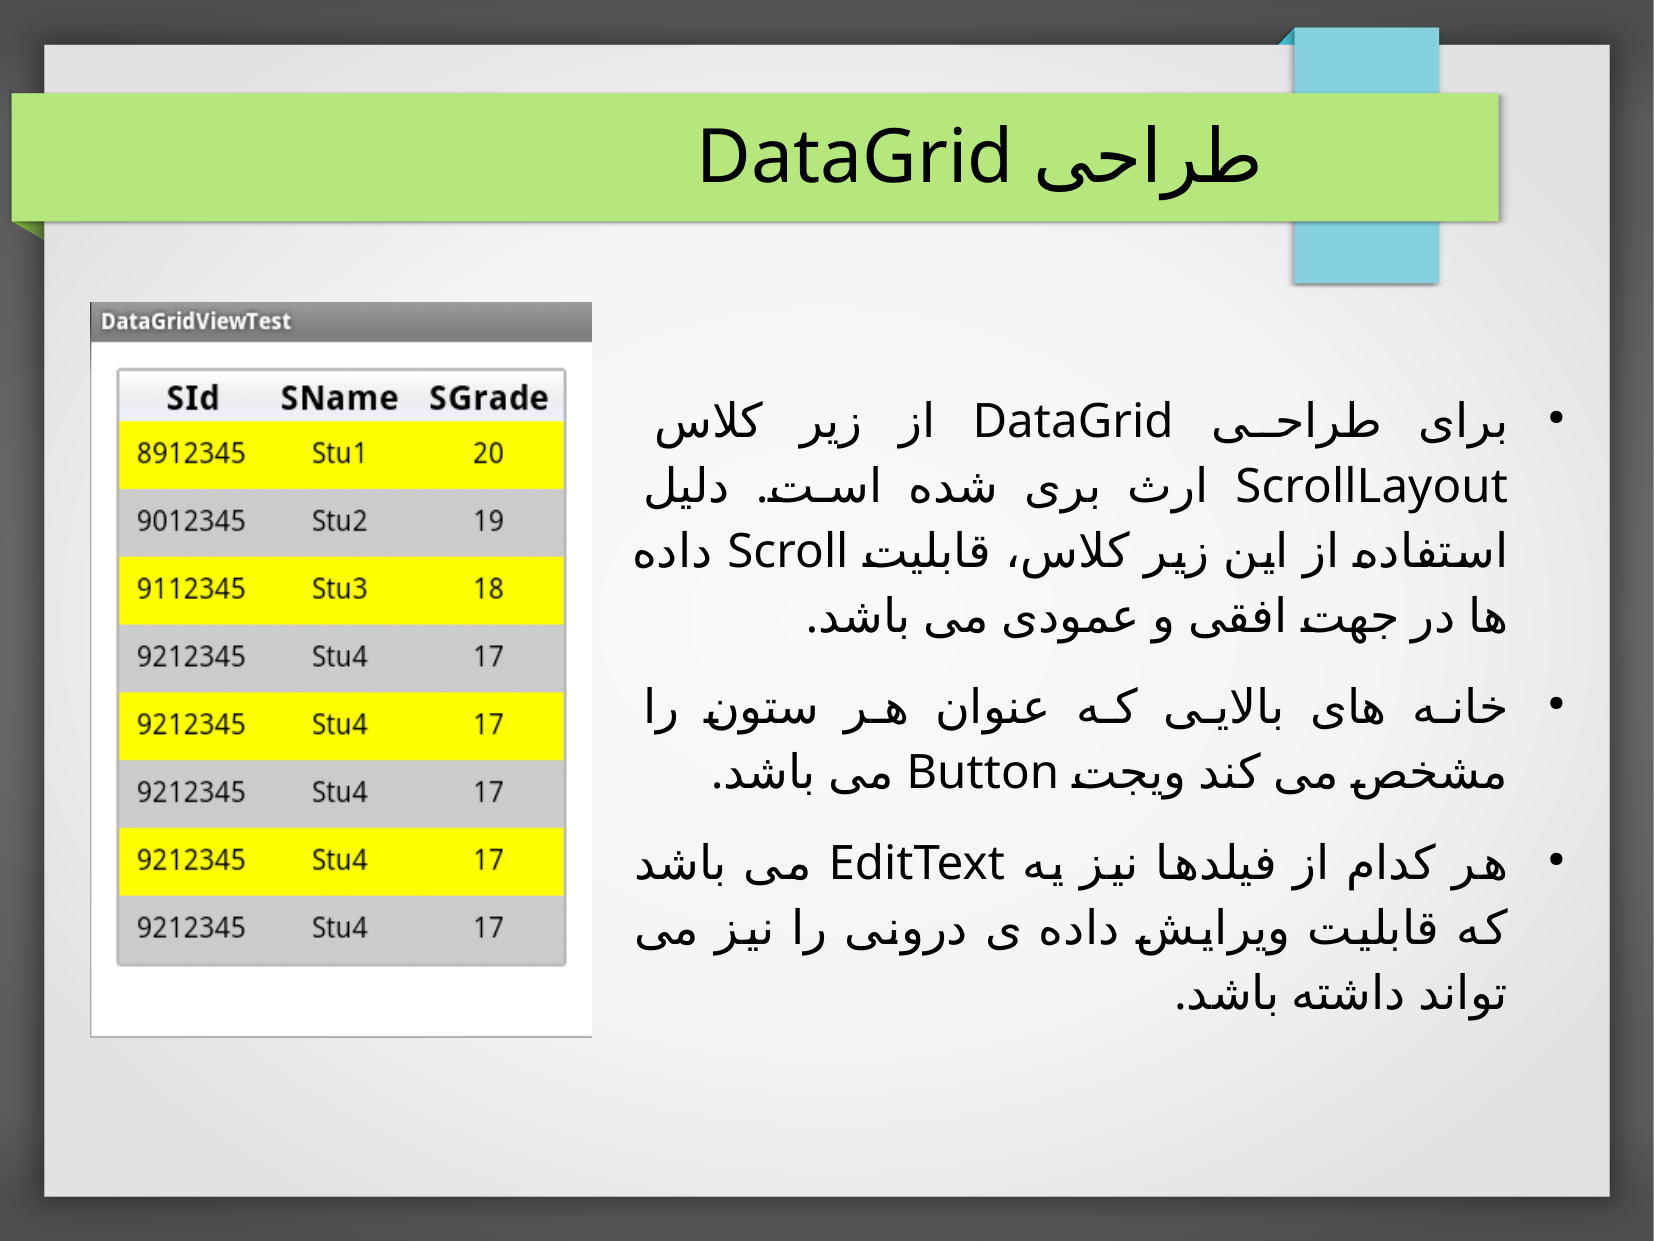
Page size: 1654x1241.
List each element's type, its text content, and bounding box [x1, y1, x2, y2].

list برای طراحی DataGrid از زیر کلاس ScrollLayout ارث بری شده است. دلیل استفاده از این زیر کلاس، قابلیت Scroll داده ها در جهت افقی و عمودی می باشد. خانه های بالایی که عنوان هر ستون را مشخص می کند ویجت Button می باشد. هر کدام از فیلدها نیز یه EditText می باشد که قابلیت ویرایش داده ی درونی را نیز می تواند داشته باشد. [630, 295, 1571, 1036]
title طراحی DataGrid [82, 94, 1264, 213]
picture [0, 0, 1654, 1241]
